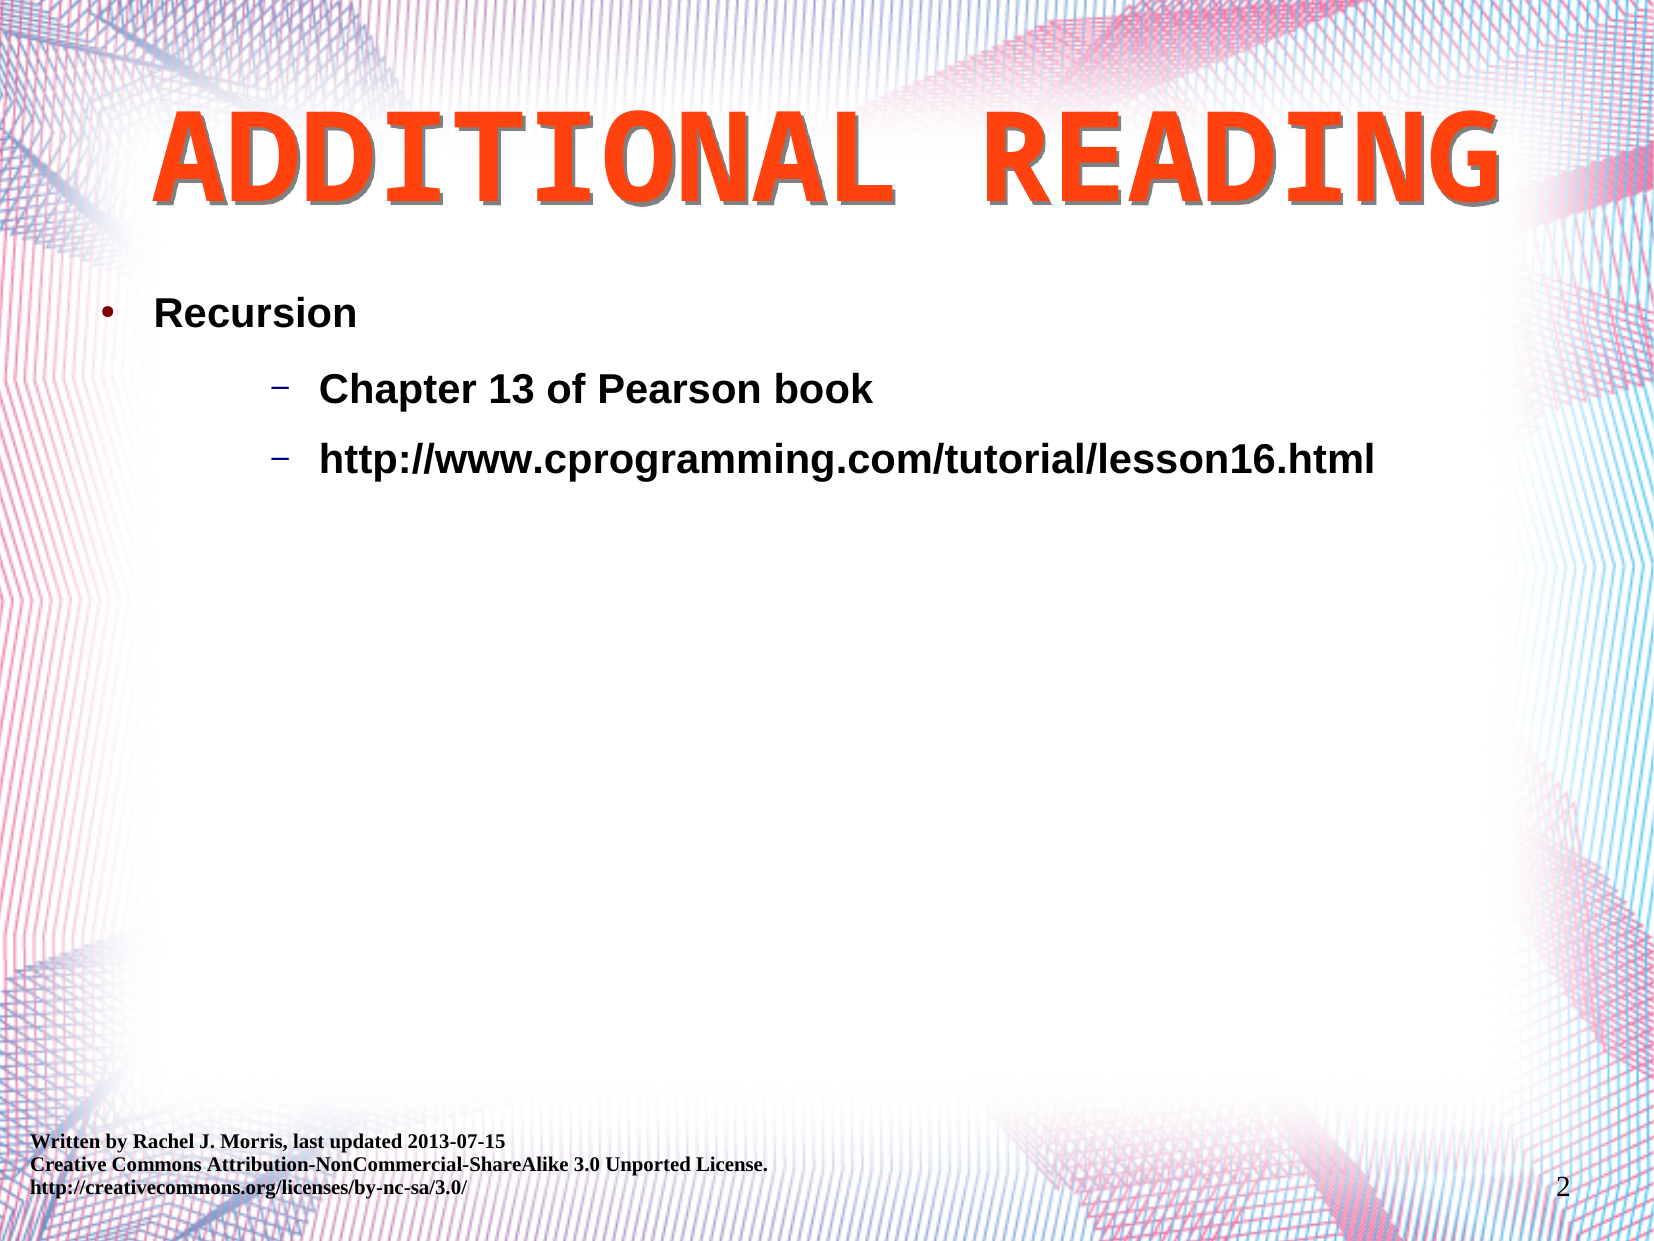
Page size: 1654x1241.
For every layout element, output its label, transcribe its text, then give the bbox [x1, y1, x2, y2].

list Recursion Chapter 13 of Pearson book http://www.cprogramming.com/tutorial/lesson16.html [82, 290, 1571, 1010]
title ADDITIONAL READING [82, 49, 1571, 257]
picture [0, 0, 1654, 1241]
